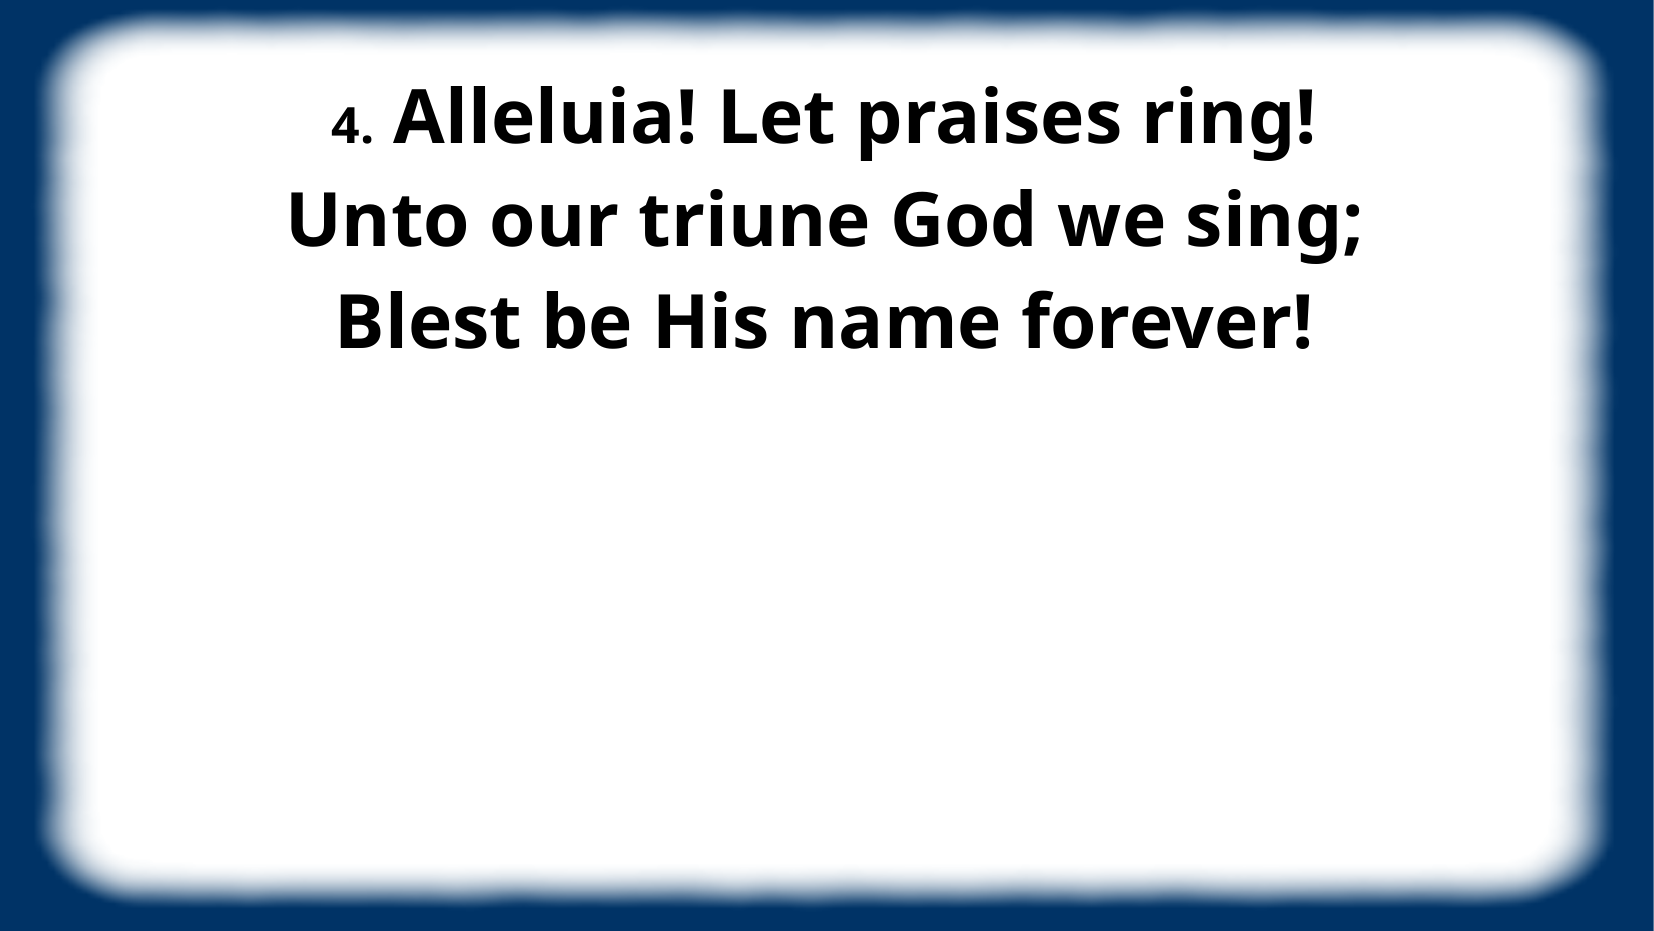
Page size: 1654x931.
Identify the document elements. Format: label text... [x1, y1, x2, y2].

picture [0, 0, 1654, 931]
text_box 4. Alleluia! Let praises ring! Unto our triune God we sing; Blest be His name forever! [105, 56, 1546, 376]
